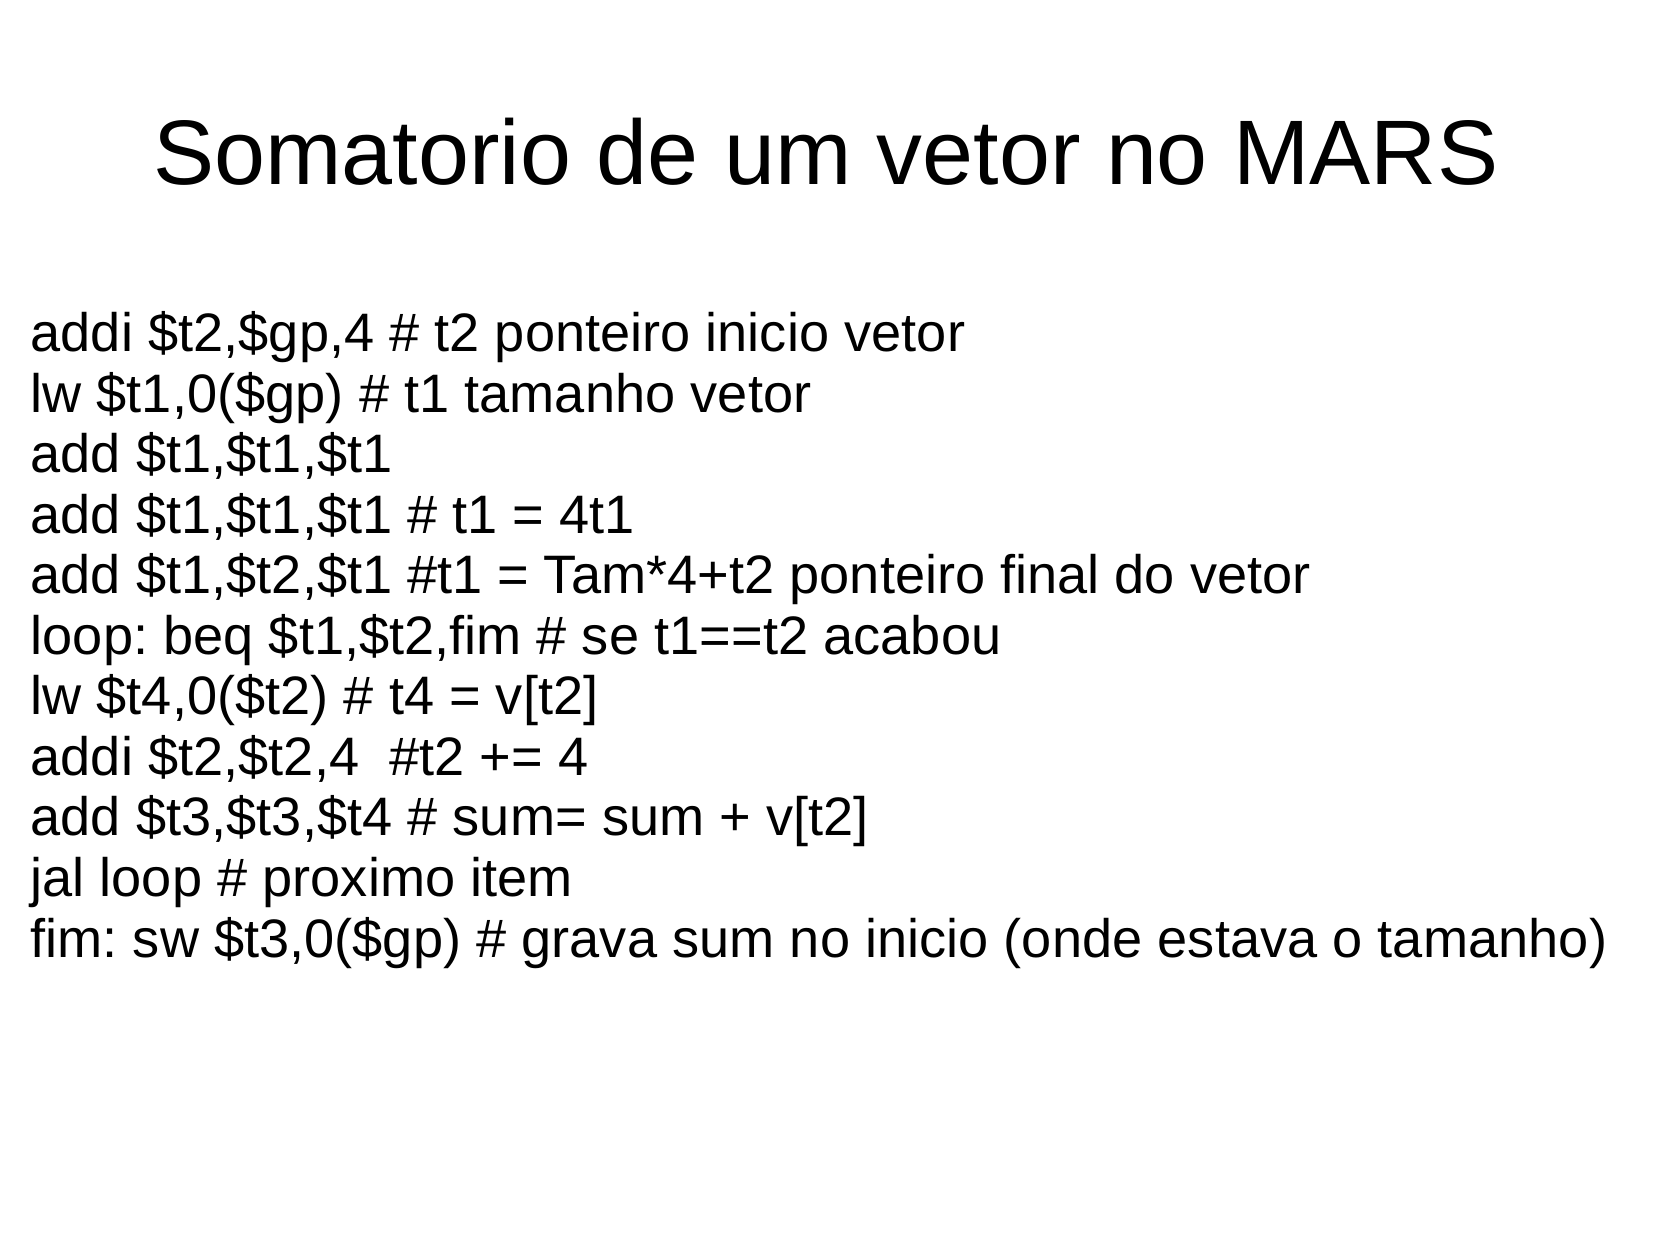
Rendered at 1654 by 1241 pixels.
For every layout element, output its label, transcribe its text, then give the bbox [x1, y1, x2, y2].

text_box addi $t2,$gp,4 # t2 ponteiro inicio vetor lw $t1,0($gp) # t1 tamanho vetor add $t1,$t1,$t1 add $t1,$t1,$t1 # t1 = 4t1 add $t1,$t2,$t1 #t1 = Tam*4+t2 ponteiro final do vetor loop: beq $t1,$t2,fim # se t1==t2 acabou lw $t4,0($t2) # t4 = v[t2] addi $t2,$t2,4 #t2 += 4 add $t3,$t3,$t4 # sum= sum + v[t2] jal loop # proximo item fim: sw $t3,0($gp) # grava sum no inicio (onde estava o tamanho) [15, 295, 1625, 1101]
title Somatorio de um vetor no MARS [82, 49, 1571, 257]
